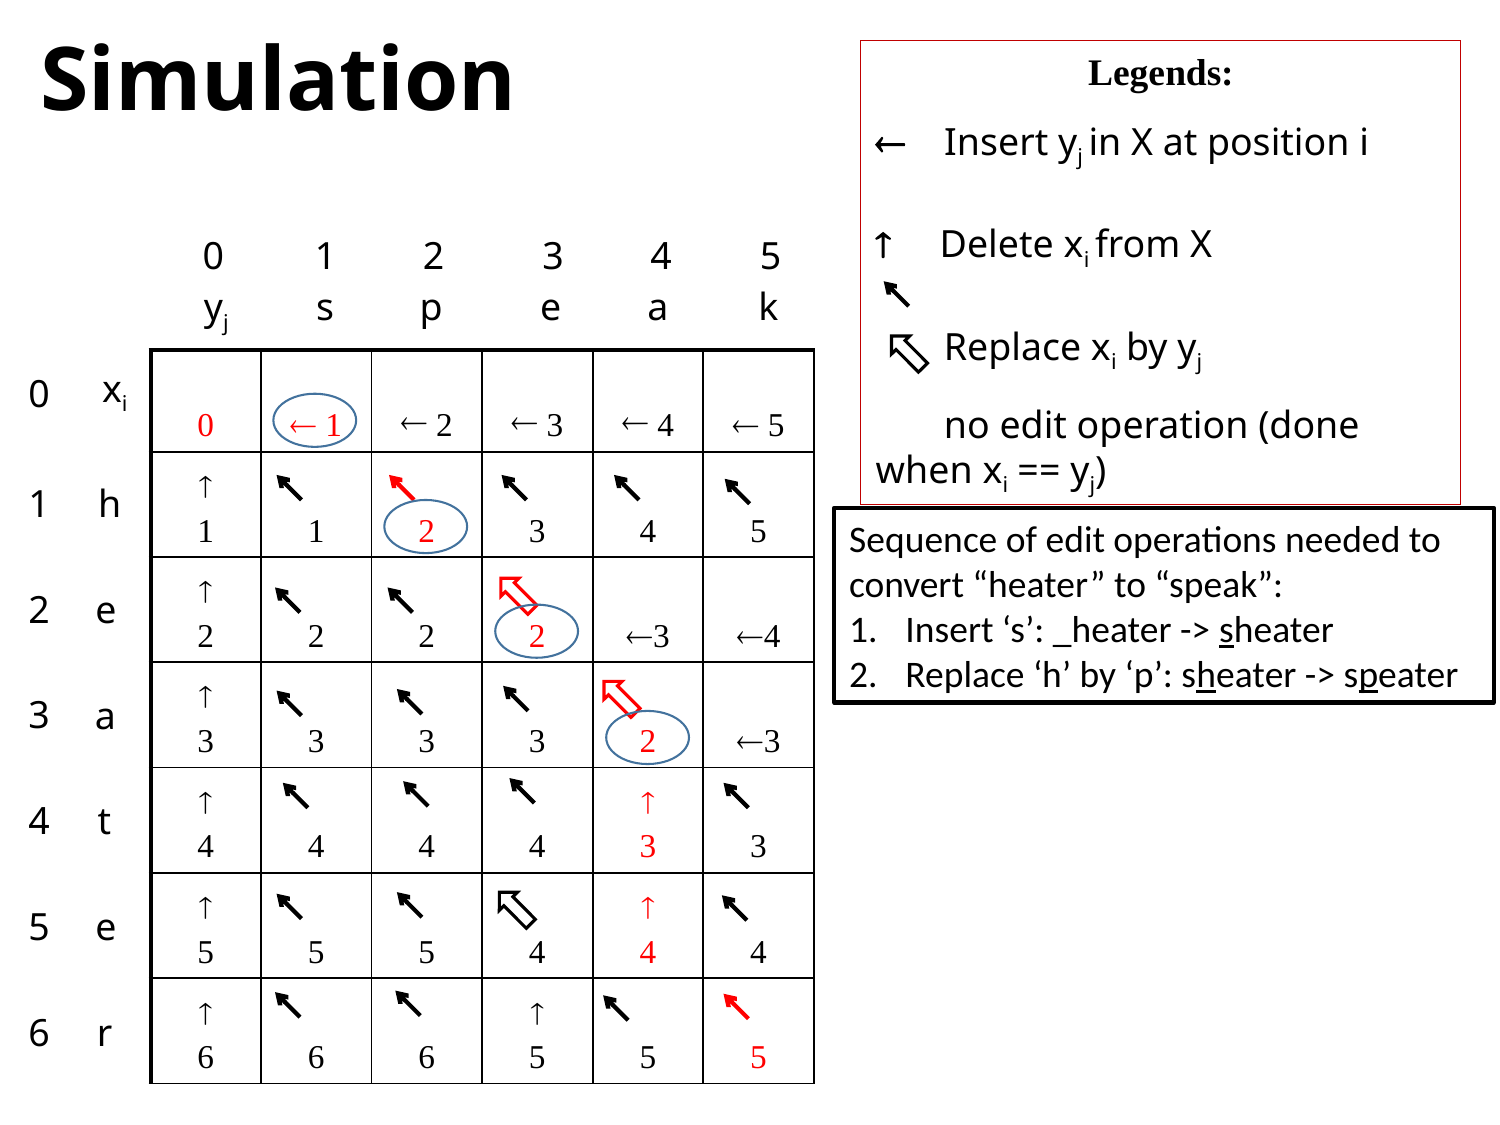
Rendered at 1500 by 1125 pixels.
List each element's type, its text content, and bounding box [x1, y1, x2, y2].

text_box 0 [188, 224, 239, 285]
text_box a [80, 684, 131, 745]
text_box Sequence of edit operations needed to convert “heater” to “speak”: Insert ‘s’: _heater -> sheater Replace ‘h’ by ‘p’: sheater -> speater [834, 507, 1494, 703]
table_cell 2 [262, 558, 371, 661]
table_cell  4 [153, 768, 260, 872]
table_cell 5 [594, 979, 702, 1083]
table_cell  5 [153, 874, 260, 977]
table_cell 3 [483, 663, 592, 767]
table_cell 2 [372, 558, 481, 661]
text_box a [632, 275, 684, 336]
table_cell 3 [262, 663, 371, 767]
table_header  1 [262, 352, 371, 451]
table_cell 3 [704, 768, 813, 872]
table_cell 4 [594, 453, 702, 556]
table_cell  2 [153, 558, 260, 661]
text_box yj [189, 275, 244, 342]
table_cell  5 [483, 979, 592, 1083]
text_box 4 [635, 224, 687, 285]
text_box 2 [408, 224, 460, 285]
table_cell 6 [262, 979, 371, 1083]
table_cell 3 [594, 558, 702, 661]
text_box 3 [527, 224, 579, 285]
table_cell 4 [372, 768, 481, 872]
table_cell 2 [483, 558, 592, 661]
text_box 6 [13, 1001, 65, 1062]
table_cell 5 [262, 874, 371, 977]
text_box s [301, 275, 349, 336]
table_header 0 [153, 352, 260, 451]
table_cell 6 [372, 979, 481, 1083]
text_box p [404, 275, 458, 336]
table_cell  6 [153, 979, 260, 1083]
table_cell 5 [704, 453, 813, 556]
text_box h [83, 472, 137, 533]
table_cell 4 [483, 768, 592, 872]
table_cell 2 [372, 453, 481, 556]
text_box 3 [13, 683, 65, 744]
title Simulation [25, 26, 1469, 138]
table_header 2 [372, 352, 481, 451]
text_box e [80, 578, 132, 639]
text_box e [80, 895, 132, 956]
text_box Legends:  Insert yj in X at position i  Delete xi from X Replace xi by yj no edit operation (done when xi == yj) [860, 40, 1461, 505]
table_cell 3 [483, 453, 592, 556]
table_cell 5 [372, 874, 481, 977]
table_cell 4 [483, 874, 592, 977]
text_box 5 [745, 224, 797, 285]
table_cell 5 [704, 979, 813, 1083]
text_box 0 [13, 362, 65, 423]
table_cell 4 [704, 558, 813, 661]
table_cell 3 [704, 663, 813, 767]
table_header 4 [594, 352, 702, 451]
table_cell 2 [594, 663, 702, 767]
table_cell  1 [153, 453, 260, 556]
table_header 3 [483, 352, 592, 451]
text_box e [525, 275, 576, 336]
text_box k [743, 275, 794, 336]
table_cell  4 [594, 874, 702, 977]
table_header  5 [704, 352, 813, 451]
table_cell 1 [262, 453, 371, 556]
text_box t [83, 790, 127, 850]
text_box 1 [299, 224, 351, 285]
table_cell 4 [262, 768, 371, 872]
text_box 2 [13, 578, 65, 639]
table_cell  3 [594, 768, 702, 872]
table_cell 4 [704, 874, 813, 977]
text_box 4 [13, 789, 65, 850]
table_cell 3 [372, 663, 481, 767]
text_box r [82, 1001, 128, 1062]
text_box xi [87, 357, 143, 424]
text_box 1 [13, 472, 65, 533]
table_cell  3 [153, 663, 260, 767]
text_box 5 [13, 895, 65, 956]
